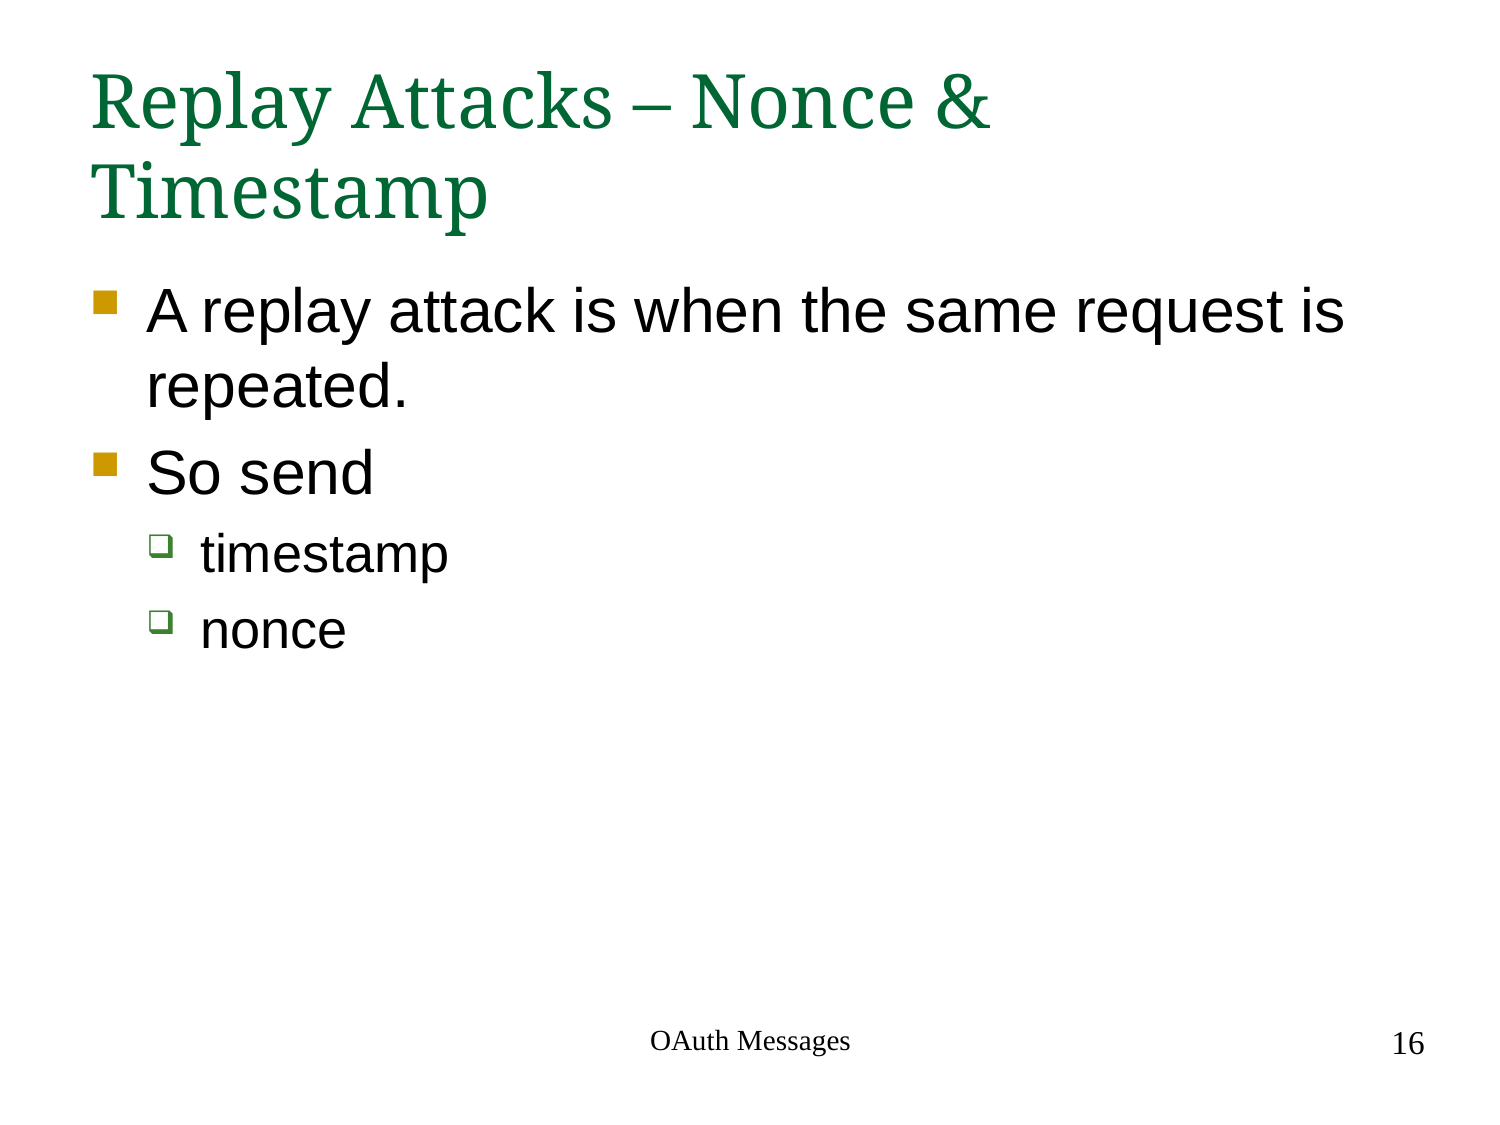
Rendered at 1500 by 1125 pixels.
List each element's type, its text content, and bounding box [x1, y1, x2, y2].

list A replay attack is when the same request is repeated. So send timestamp nonce [75, 262, 1425, 1006]
title Replay Attacks – Nonce & Timestamp [75, 45, 1425, 233]
